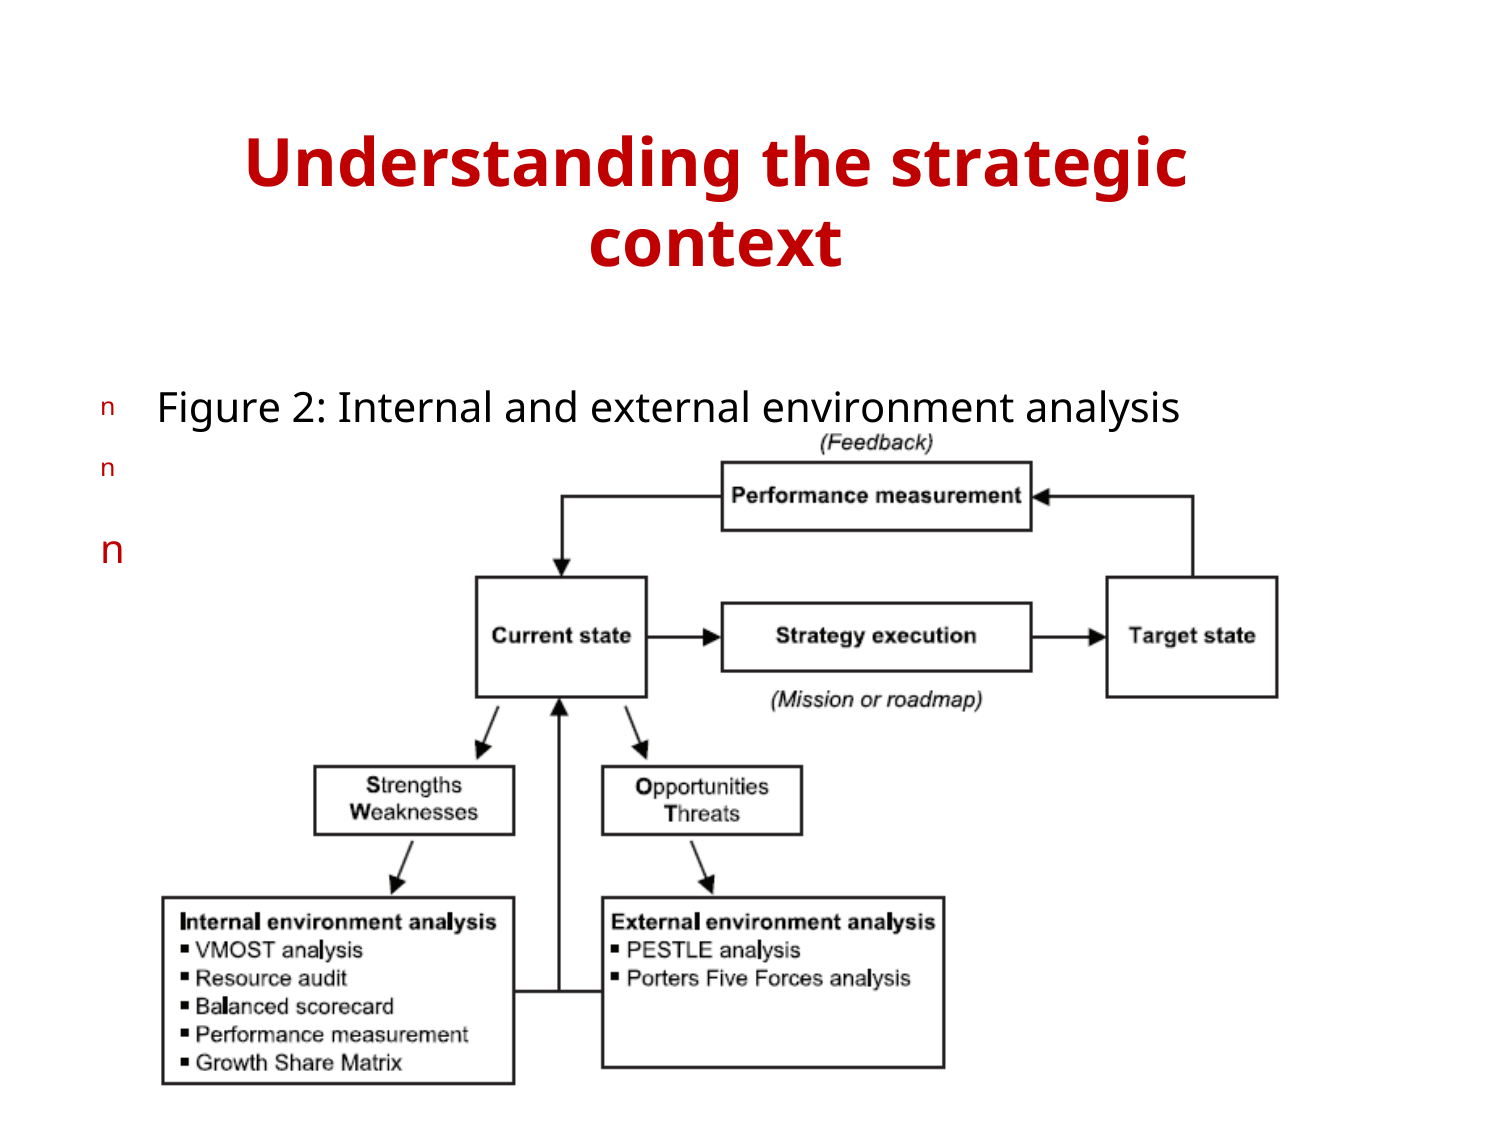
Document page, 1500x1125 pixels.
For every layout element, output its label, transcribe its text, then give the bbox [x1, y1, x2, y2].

title Understanding the strategic context [145, 90, 1288, 288]
picture [139, 432, 1282, 1092]
list Figure 2: Internal and external environment analysis [85, 373, 1415, 1112]
